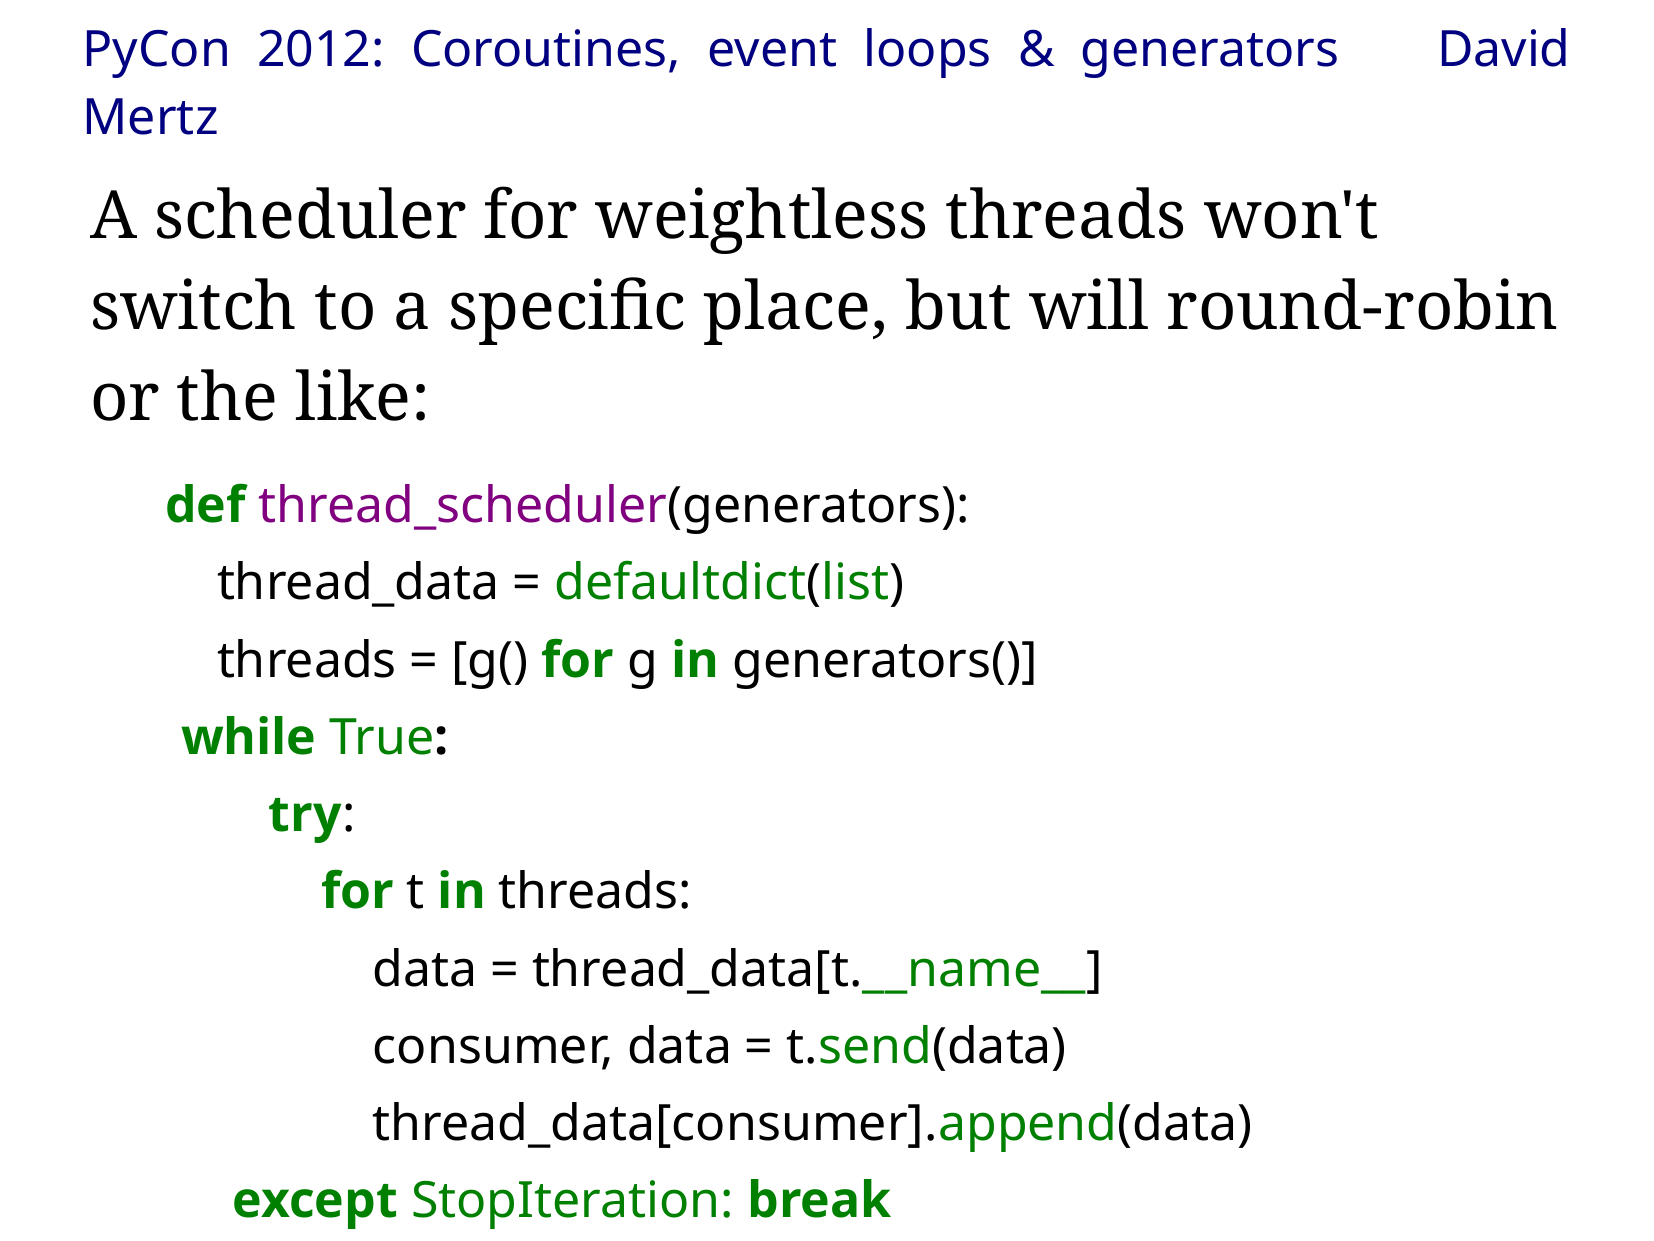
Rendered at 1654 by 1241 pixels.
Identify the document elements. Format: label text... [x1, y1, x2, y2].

list A scheduler for weightless threads won't switch to a specific place, but will round-robin or the like: def thread_scheduler(generators): thread_data = defaultdict(list) threads = [g() for g in generators()] while True: try: for t in threads: data = thread_data[t.__name__] consumer, data = t.send(data) thread_data[consumer].append(data) except StopIteration: break Here consumer threads cannot be switched into directly, but once reached will get injected data. [90, 167, 1561, 1111]
title PyCon 2012: Coroutines, event loops & generators David Mertz [82, 49, 1571, 113]
